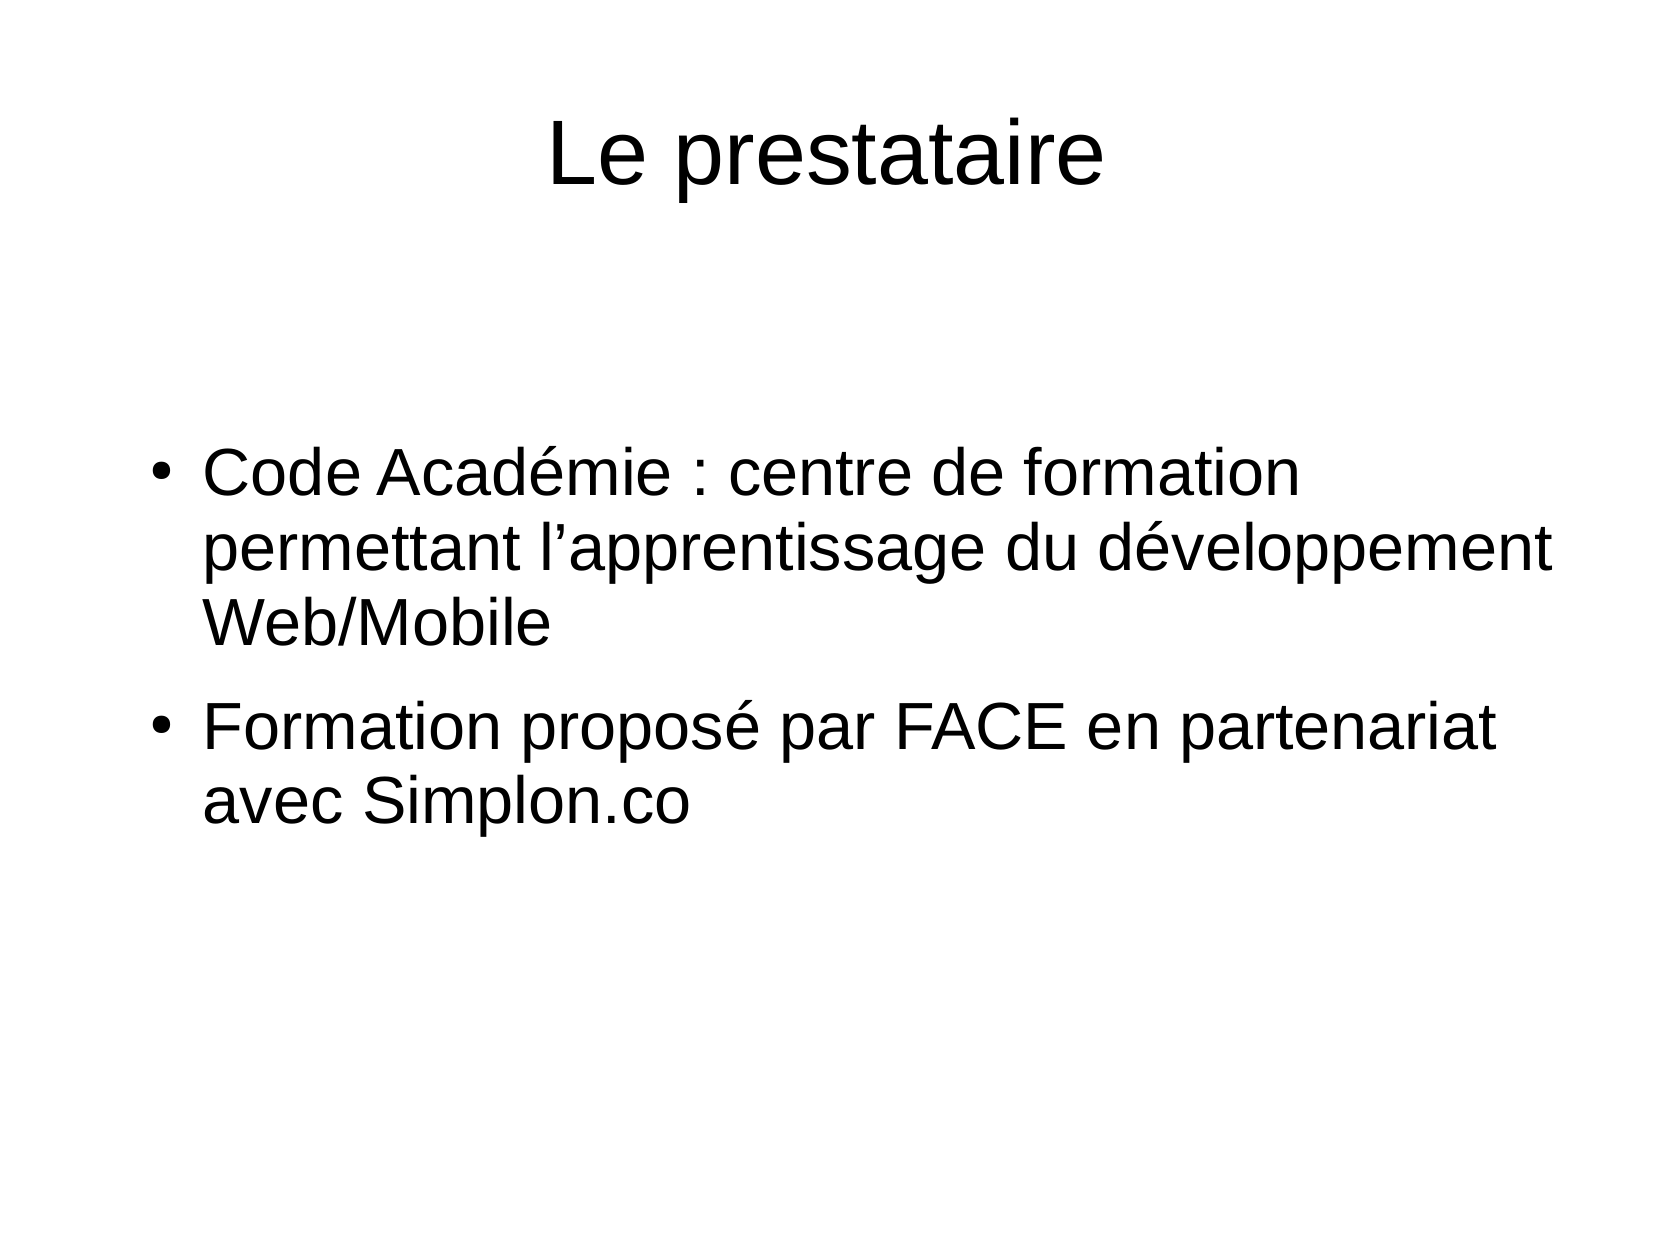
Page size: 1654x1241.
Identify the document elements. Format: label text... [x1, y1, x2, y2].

list Code Académie : centre de formation permettant l’apprentissage du développement Web/Mobile Formation proposé par FACE en partenariat avec Simplon.co [131, 435, 1621, 1155]
title Le prestataire [82, 49, 1571, 257]
